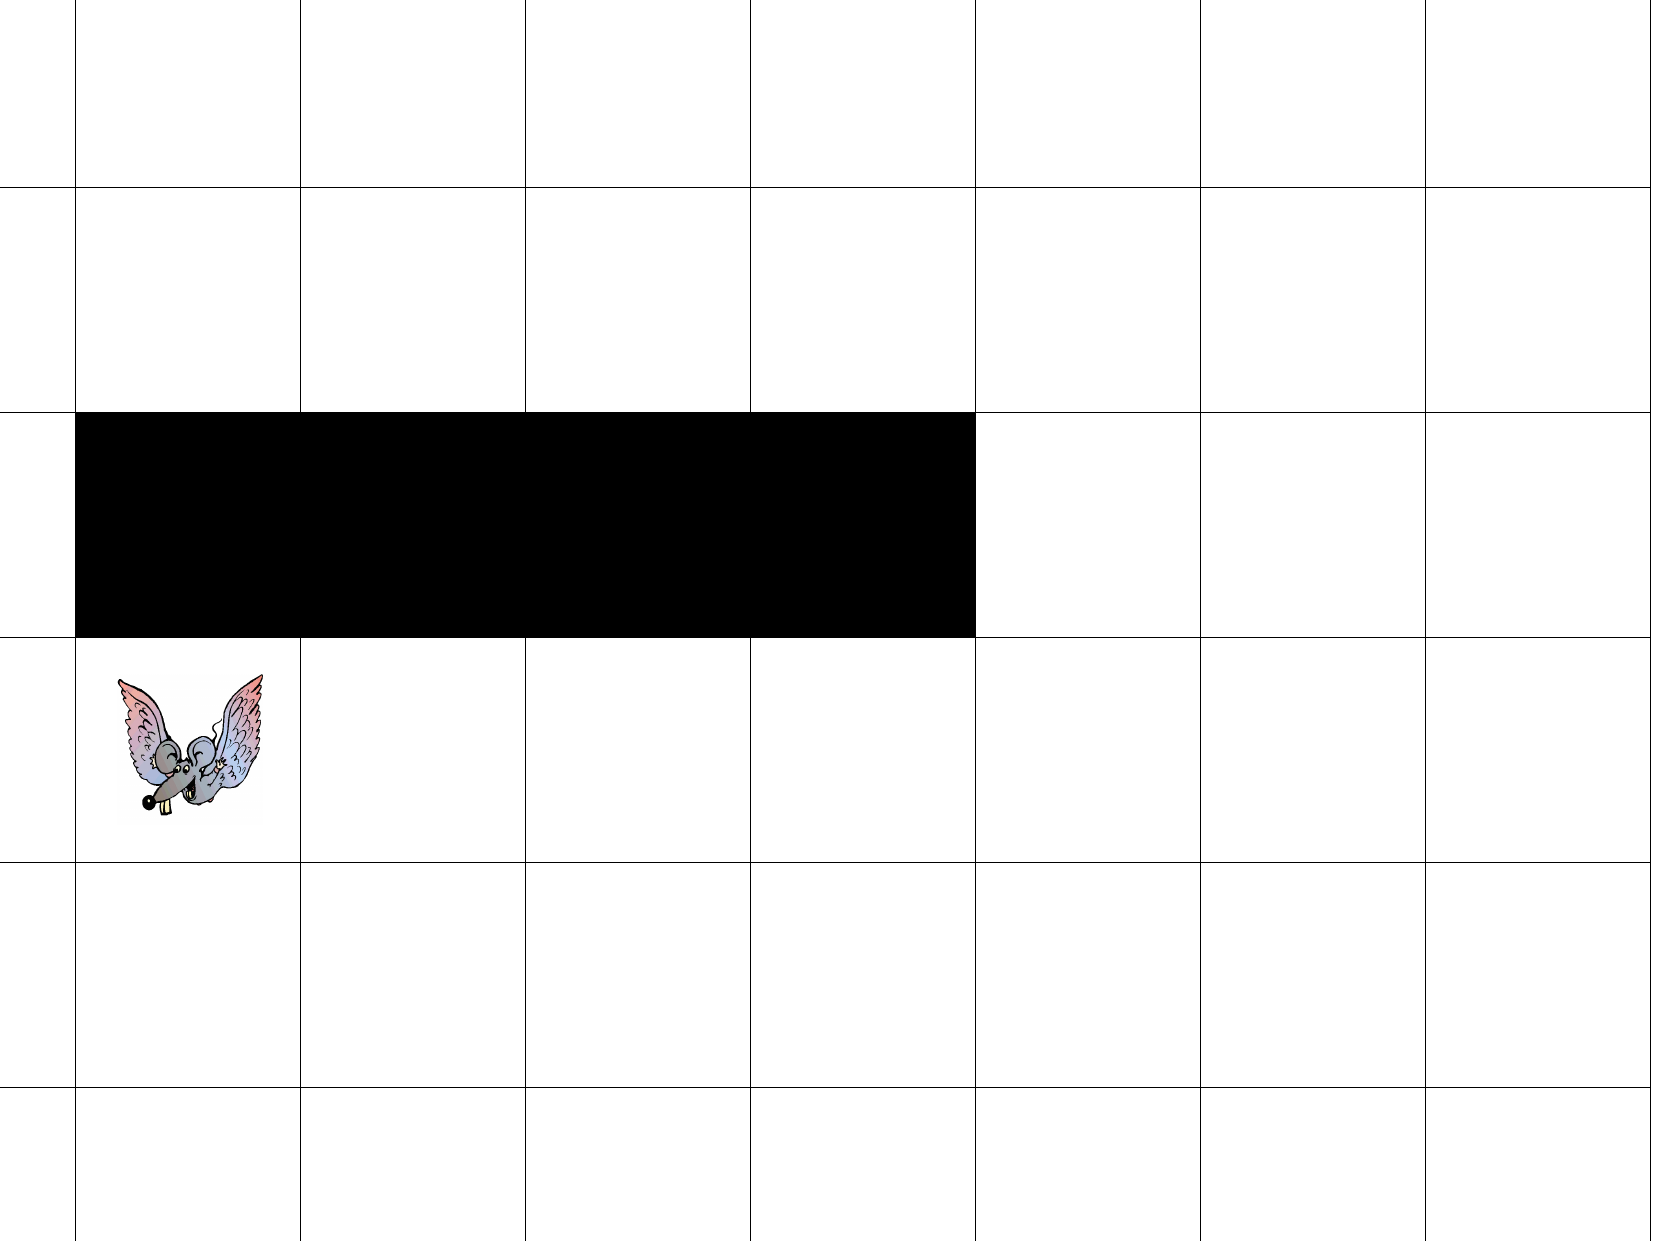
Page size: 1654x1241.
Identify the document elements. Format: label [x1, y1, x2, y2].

picture [117, 674, 263, 826]
text_box [0, 0, 1651, 1241]
